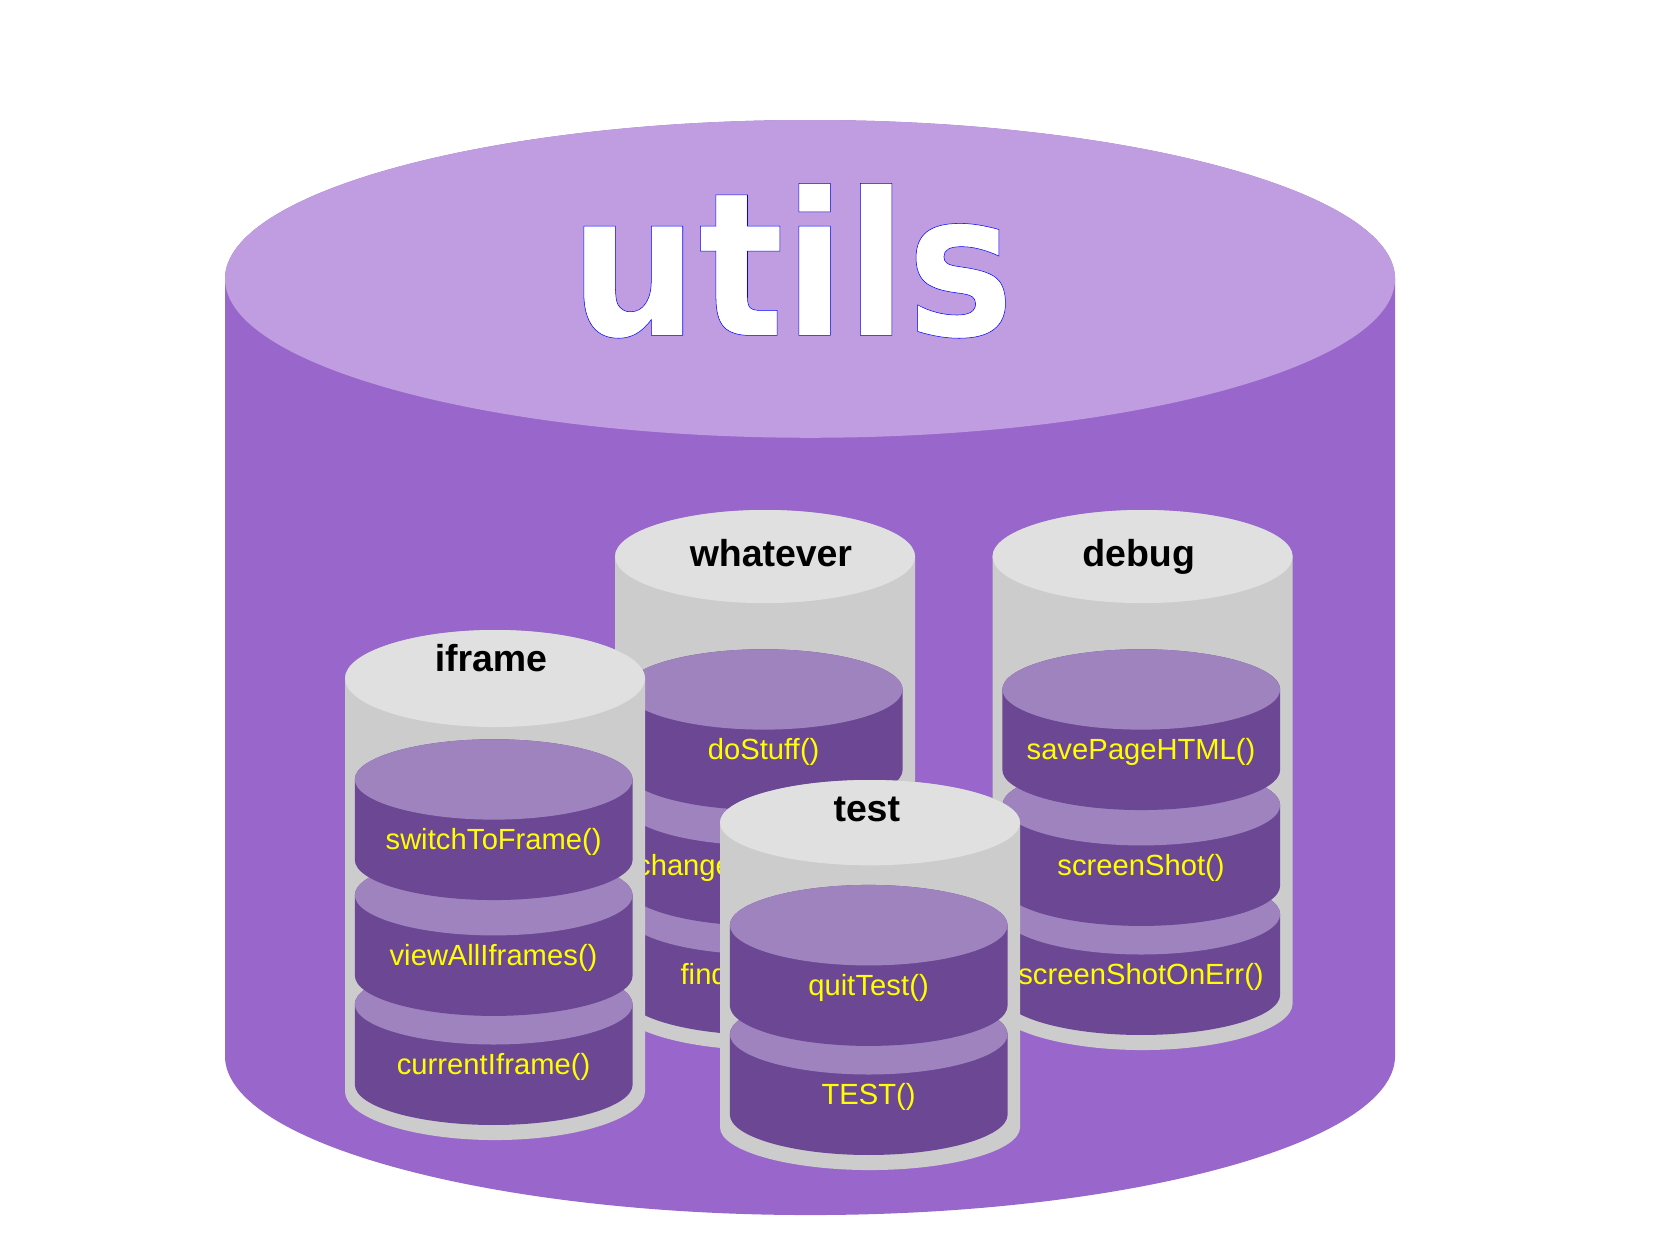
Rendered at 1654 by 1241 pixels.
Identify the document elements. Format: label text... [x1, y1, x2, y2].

text_box iframe [420, 630, 562, 687]
text_box whatever [675, 525, 867, 582]
text_box viewAllIframes() [354, 896, 633, 1016]
text_box findAWotsit() [646, 936, 720, 1033]
text_box TEST() [729, 1036, 1008, 1156]
text_box doStuff() [646, 693, 903, 809]
text_box utils [555, 142, 1030, 391]
text_box screenShot() [1021, 806, 1281, 926]
text_box currentIframe() [354, 1006, 633, 1126]
text_box debug [1067, 525, 1210, 582]
text_box savePageHTML() [1002, 691, 1281, 811]
text_box [225, 281, 1396, 1216]
text_box quitTest() [729, 926, 1008, 1046]
text_box screenShotOnErr() [1021, 916, 1281, 1036]
text_box changeSomething() [646, 827, 720, 924]
text_box switchToFrame() [354, 781, 633, 901]
text_box test [818, 780, 916, 837]
